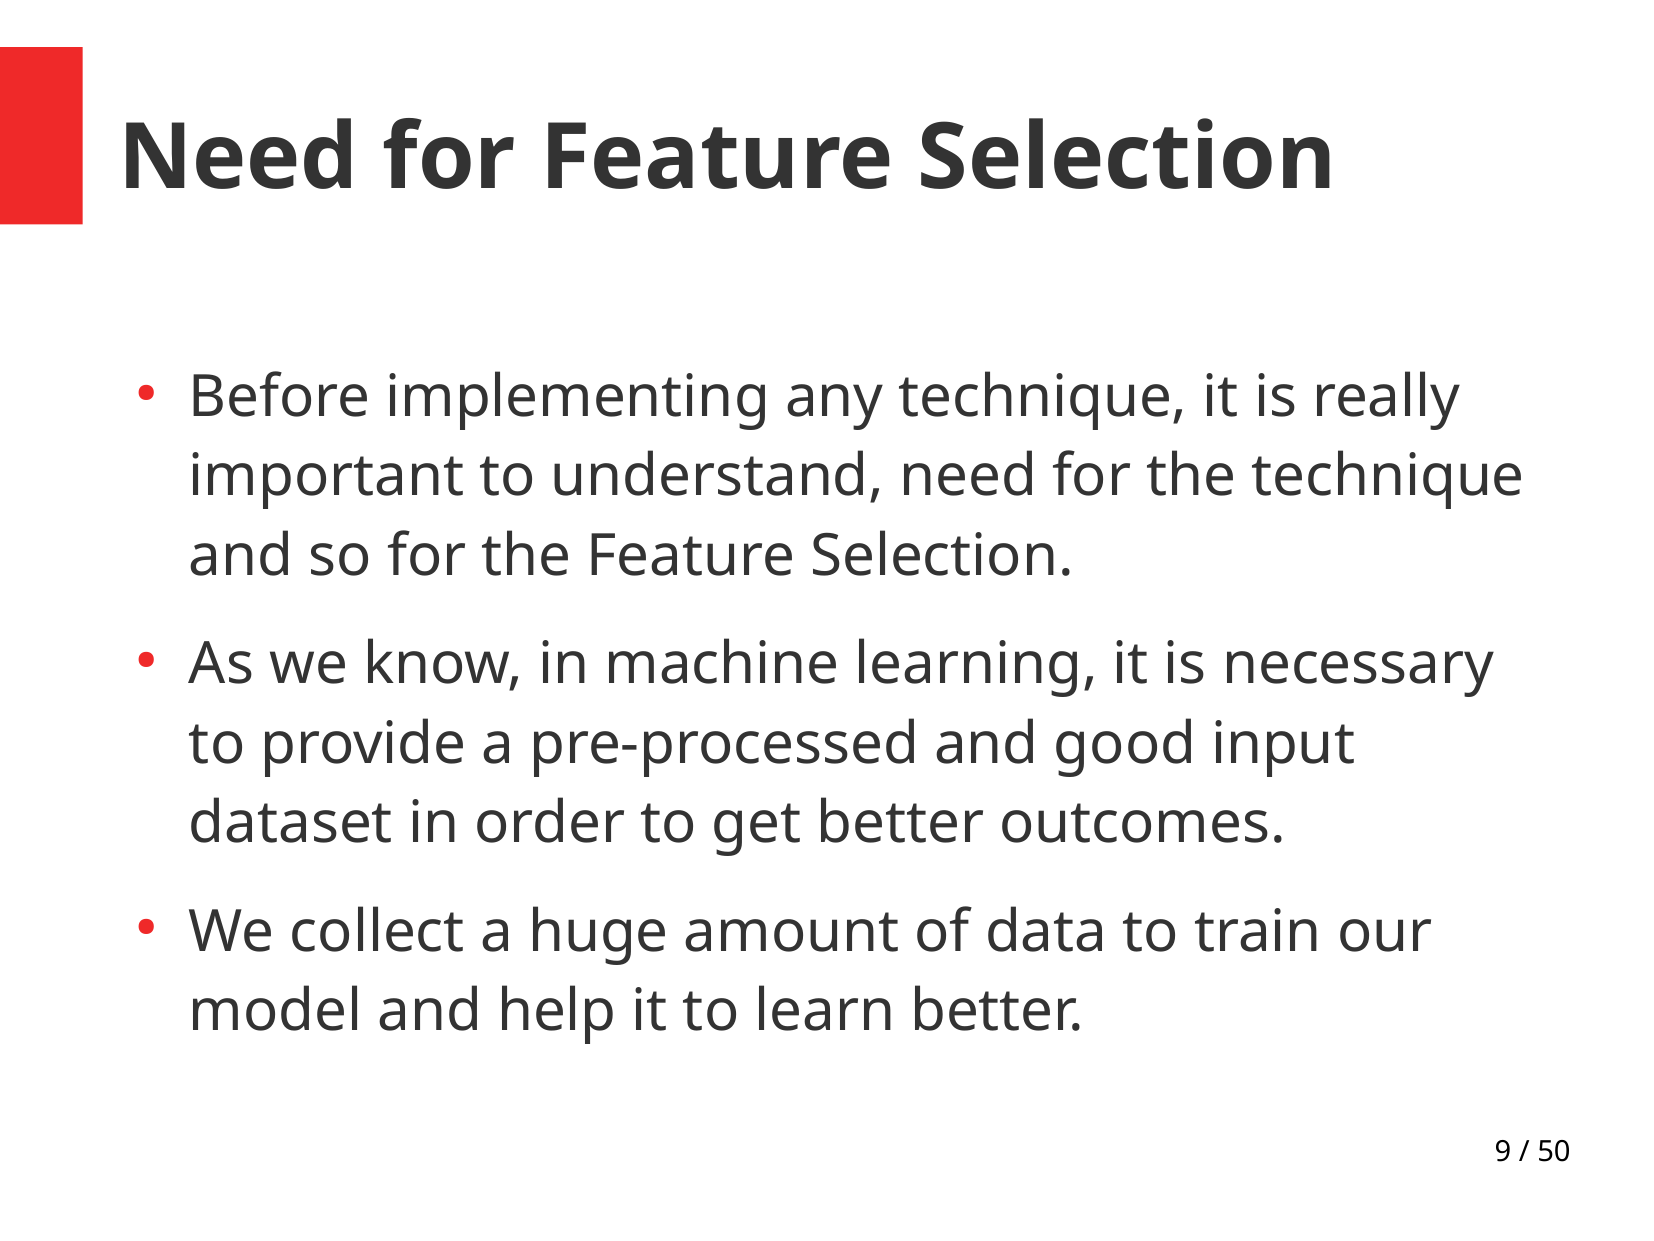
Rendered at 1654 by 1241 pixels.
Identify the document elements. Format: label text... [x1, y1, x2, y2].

title Need for Feature Selection [118, 49, 1571, 257]
list Before implementing any technique, it is really important to understand, need for the technique and so for the Feature Selection. As we know, in machine learning, it is necessary to provide a pre-processed and good input dataset in order to get better outcomes. We collect a huge amount of data to train our model and help it to learn better. [118, 354, 1536, 1074]
